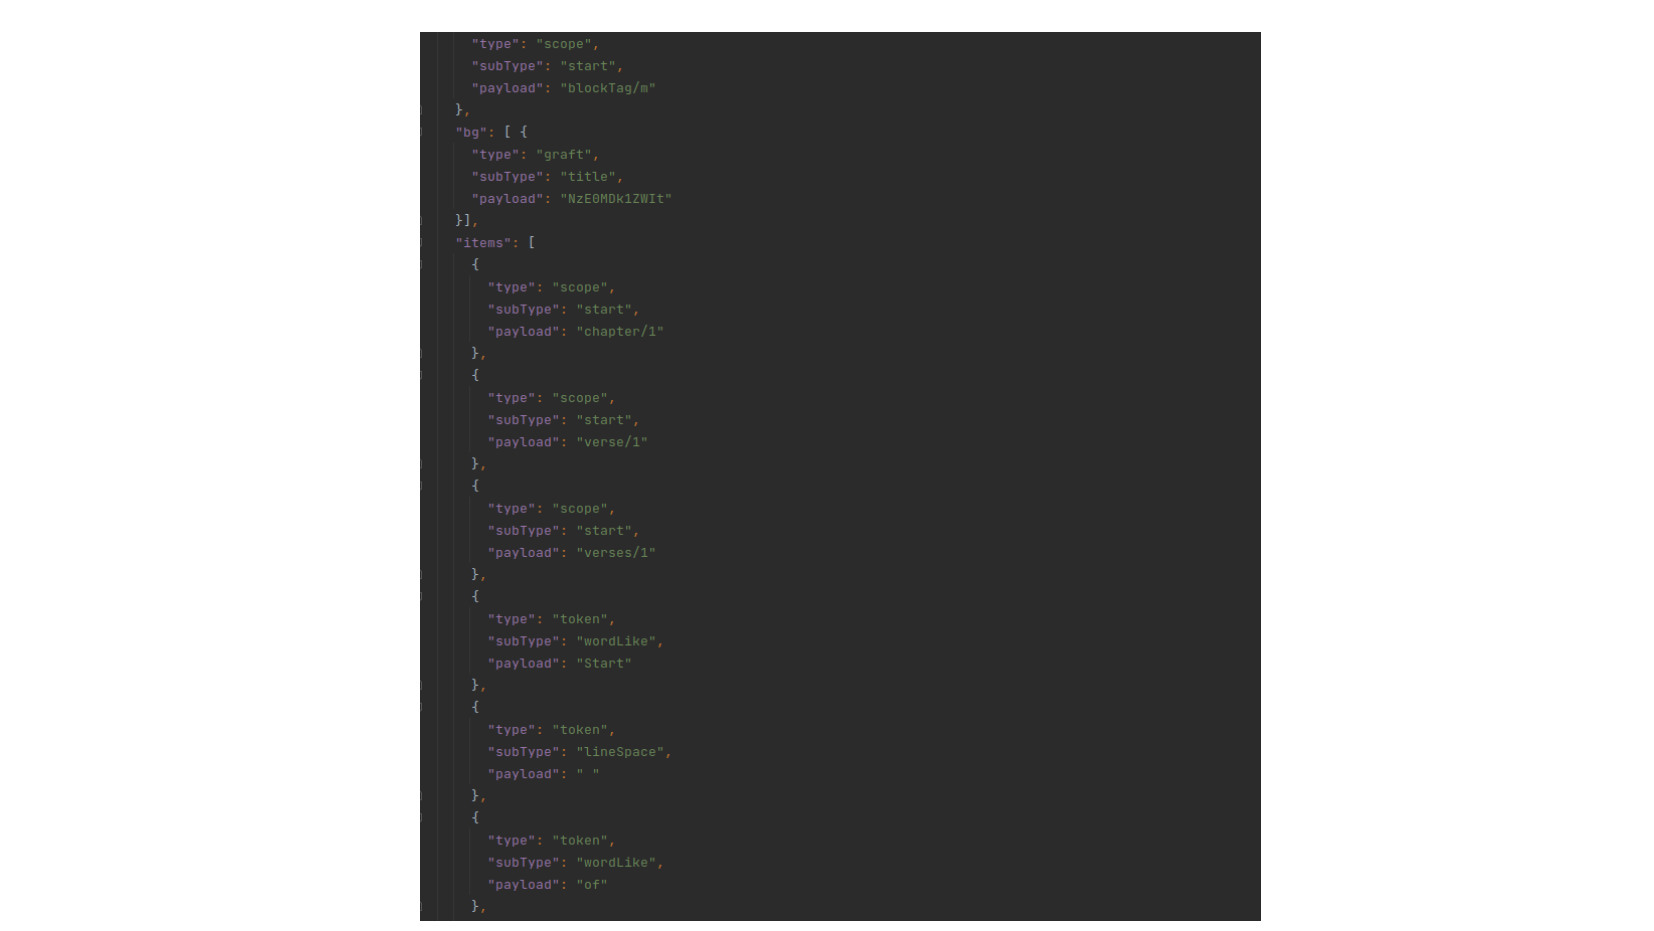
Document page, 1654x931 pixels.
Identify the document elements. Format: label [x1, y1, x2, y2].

picture [420, 32, 1261, 921]
